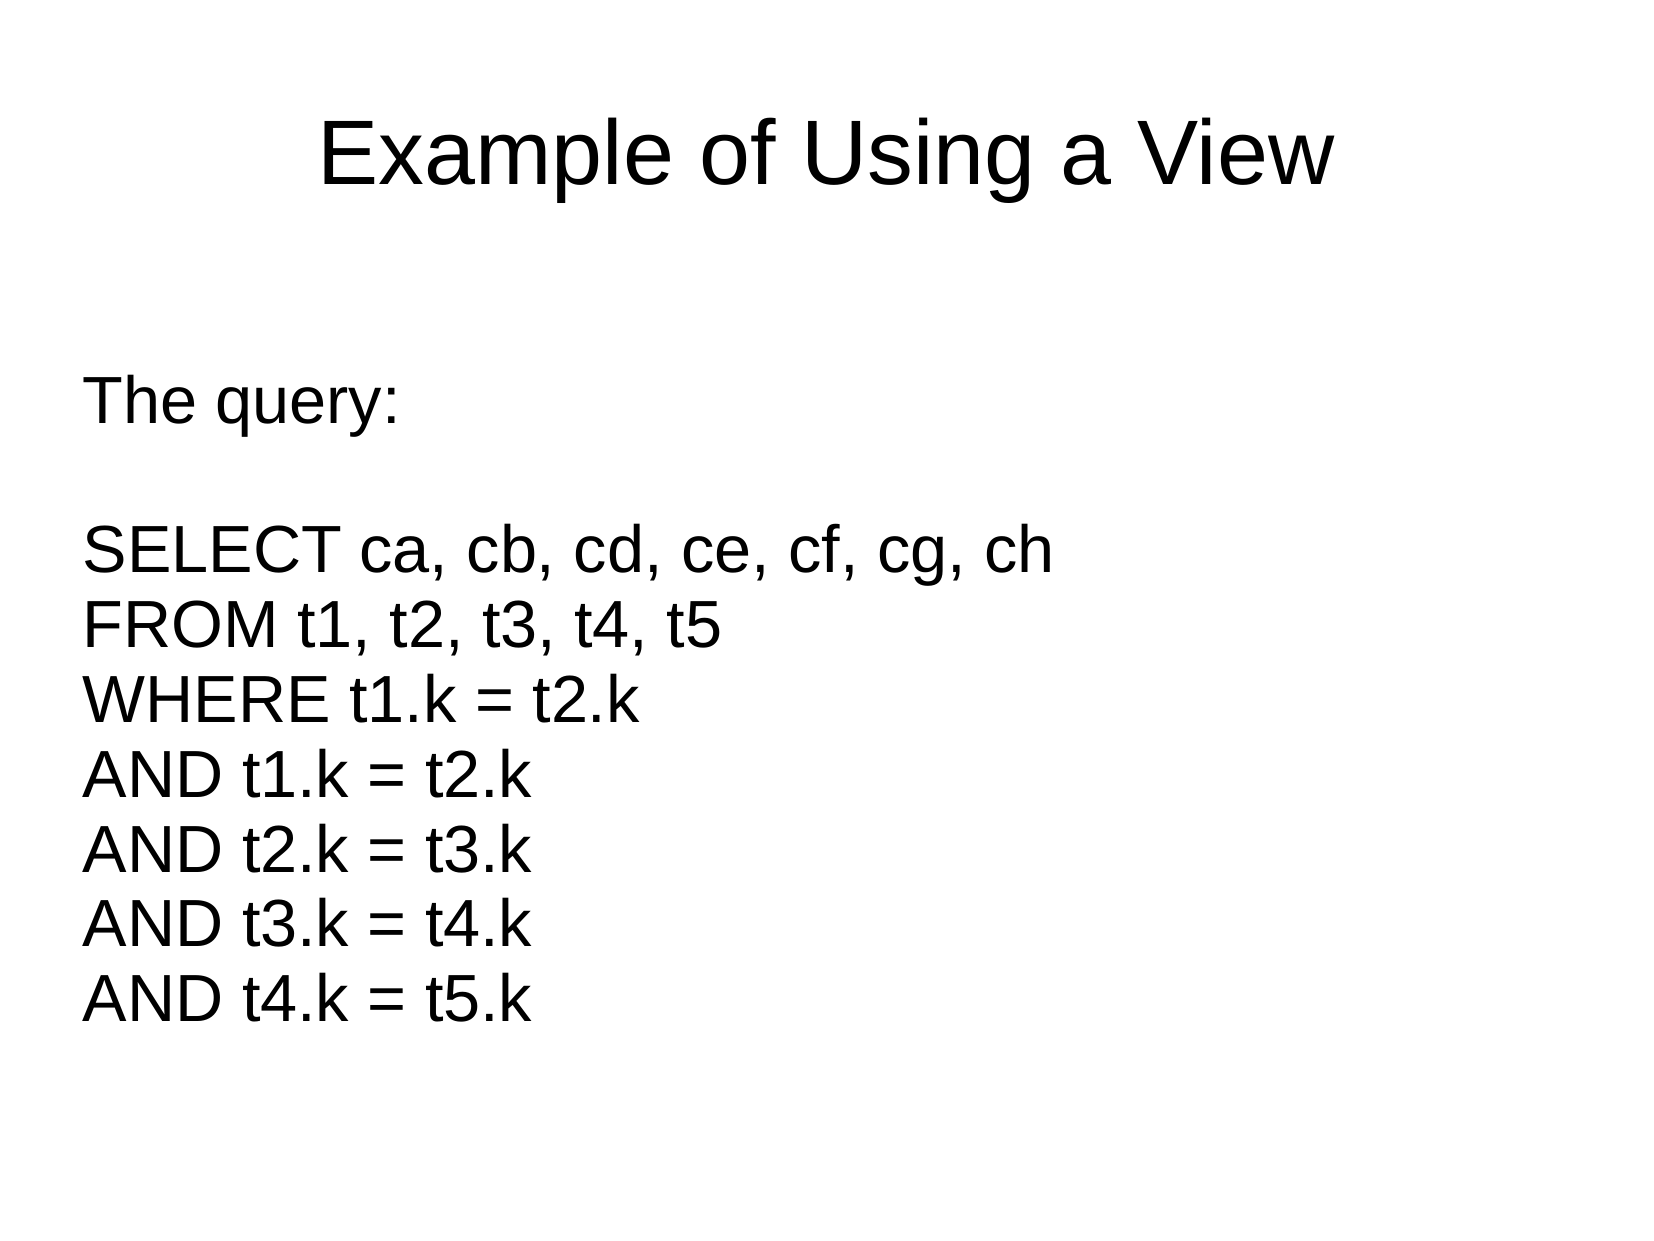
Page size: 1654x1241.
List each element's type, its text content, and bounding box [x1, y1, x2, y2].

title Example of Using a View [82, 56, 1571, 250]
subtitle The query: SELECT ca, cb, cd, ce, cf, cg, ch FROM t1, t2, t3, t4, t5 WHERE t1.k = t2.k AND t1.k = t2.k AND t2.k = t3.k AND t3.k = t4.k AND t4.k = t5.k [82, 297, 1571, 1102]
